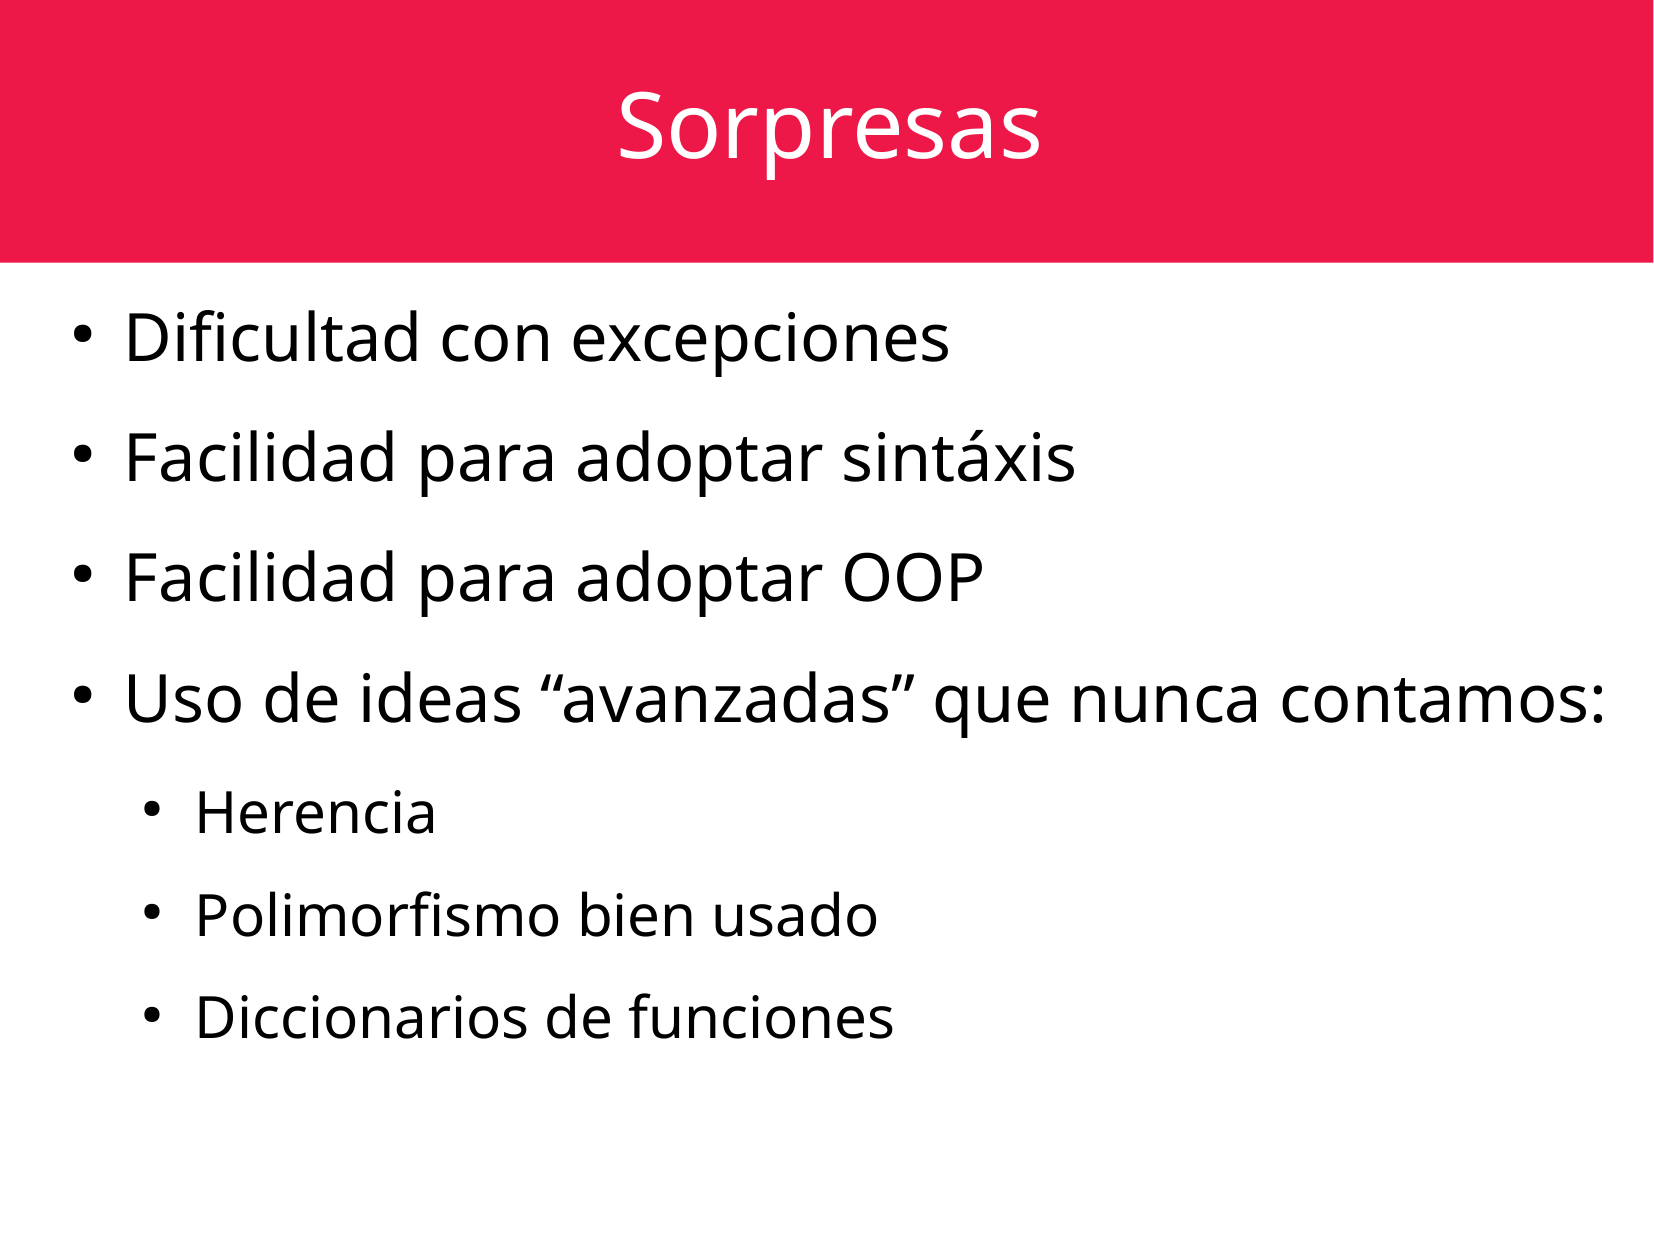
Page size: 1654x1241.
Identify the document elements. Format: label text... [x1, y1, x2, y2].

title Sorpresas [47, 27, 1613, 220]
list Dificultad con excepciones Facilidad para adoptar sintáxis Facilidad para adoptar OOP Uso de ideas “avanzadas” que nunca contamos: Herencia Polimorfismo bien usado Diccionarios de funciones [53, 290, 1613, 1109]
